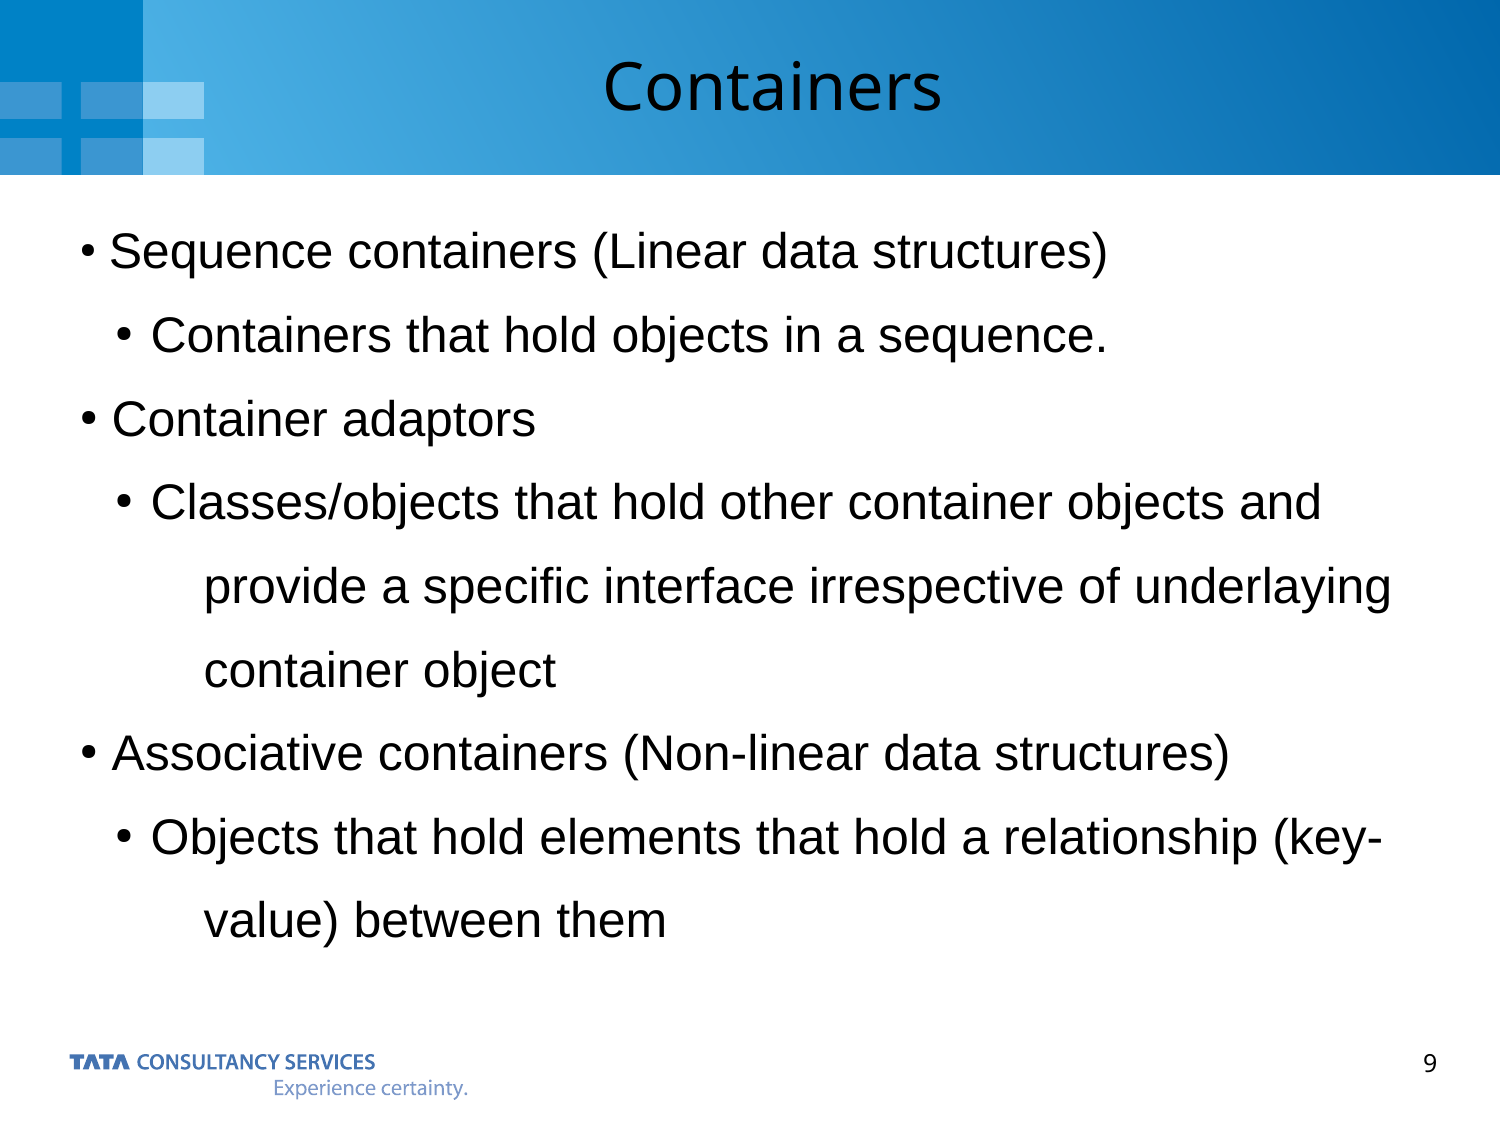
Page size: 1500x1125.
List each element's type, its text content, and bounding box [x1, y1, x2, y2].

text_box Sequence containers (Linear data structures) Containers that hold objects in a sequence. Container adaptors Classes/objects that hold other container objects and provide a specific interface irrespective of underlaying container object Associative containers (Non-linear data structures) Objects that hold elements that hold a relationship (key-value) between them [47, 188, 1441, 1040]
text_box Containers [200, 1, 1347, 166]
